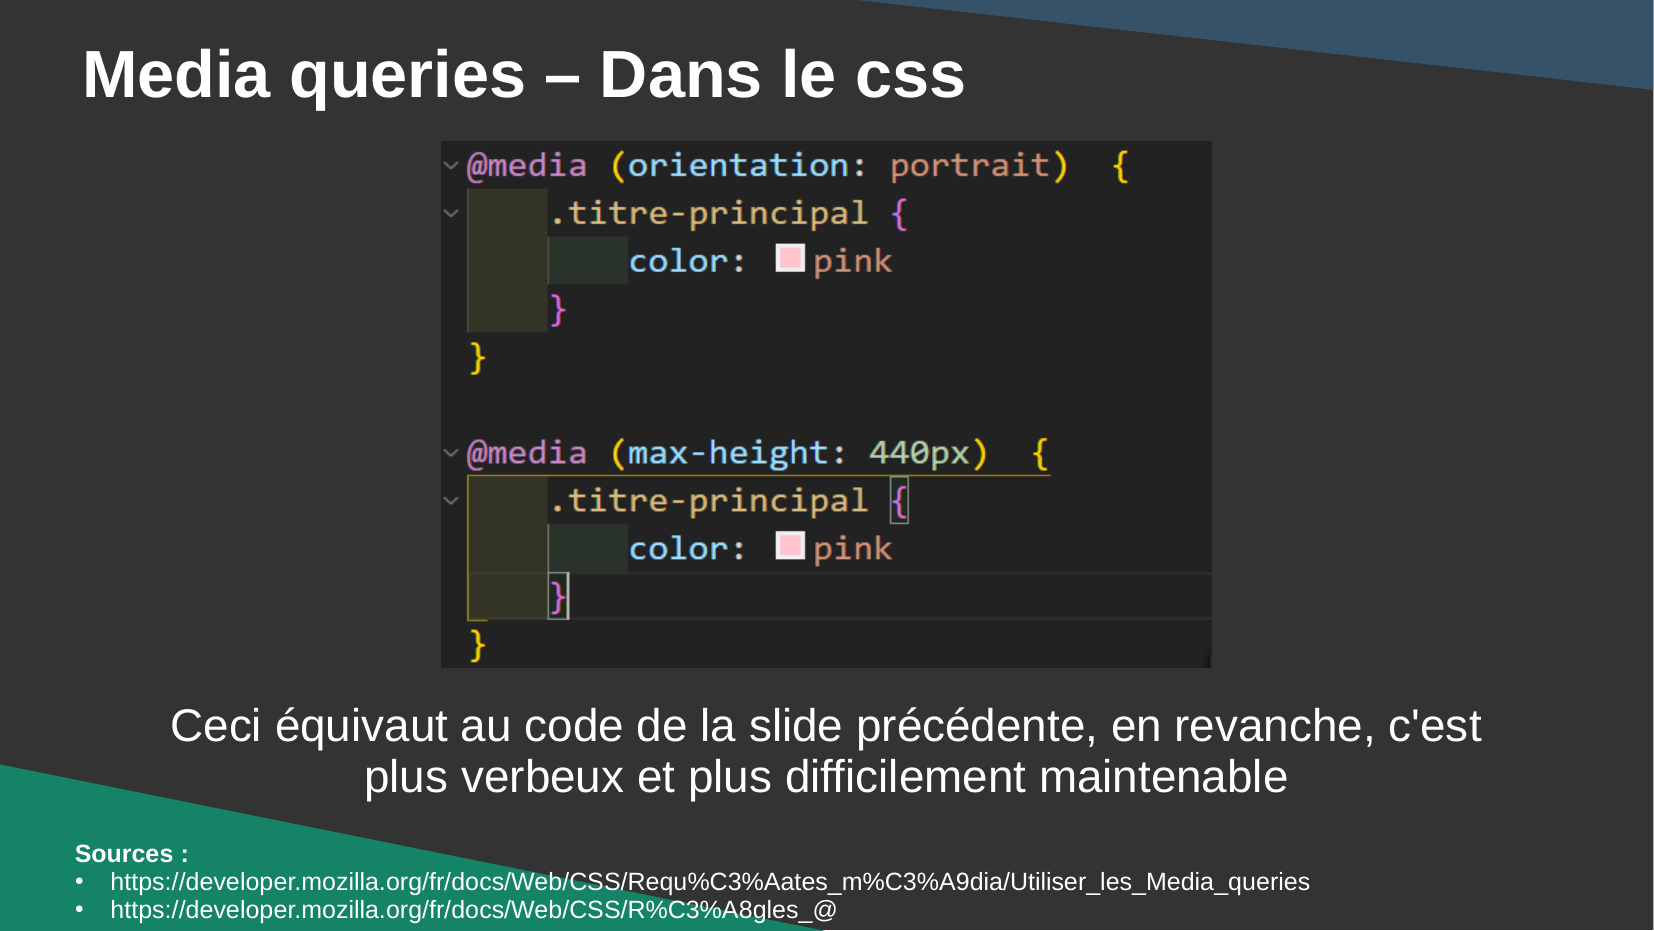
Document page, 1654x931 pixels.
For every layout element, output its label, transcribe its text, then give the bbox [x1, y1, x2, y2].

text_box [0, 764, 335, 931]
title Media queries – Dans le css [82, 37, 1571, 122]
title Ceci équivaut au code de la slide précédente, en revanche, c'est plus verbeux et plus difficilement maintenable [159, 699, 1495, 803]
text_box [857, 0, 1654, 90]
picture [441, 141, 1212, 668]
text_box Sources : https://developer.mozilla.org/fr/docs/Web/CSS/Requ%C3%Aates_m%C3%A9dia/Utiliser_les_Media_queries https://developer.mozilla.org/fr/docs/Web/CSS/R%C3%A8gles_@ [60, 832, 1546, 931]
